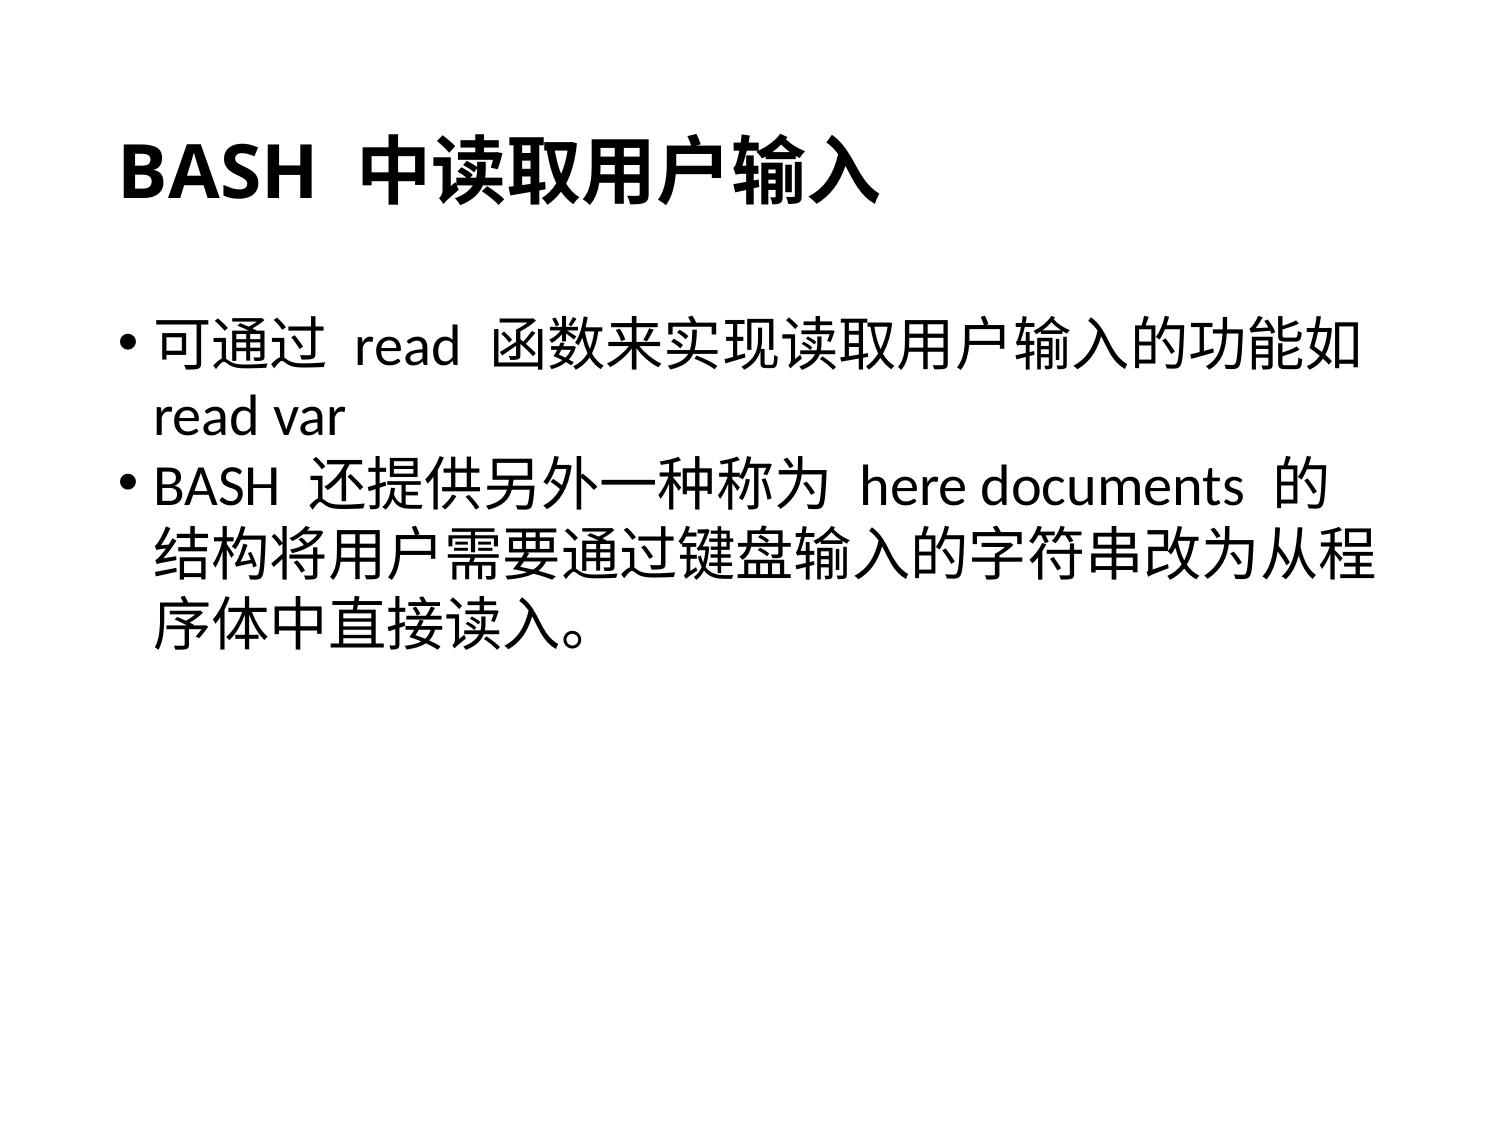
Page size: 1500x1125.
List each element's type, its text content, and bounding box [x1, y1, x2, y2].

text_box BASH 中读取用户输入 [103, 59, 1397, 277]
text_box 可通过 read 函数来实现读取用户输入的功能如read var BASH 还提供另外一种称为 here documents 的结构将用户需要通过键盘输入的字符串改为从程序体中直接读入。 [103, 299, 1397, 1013]
